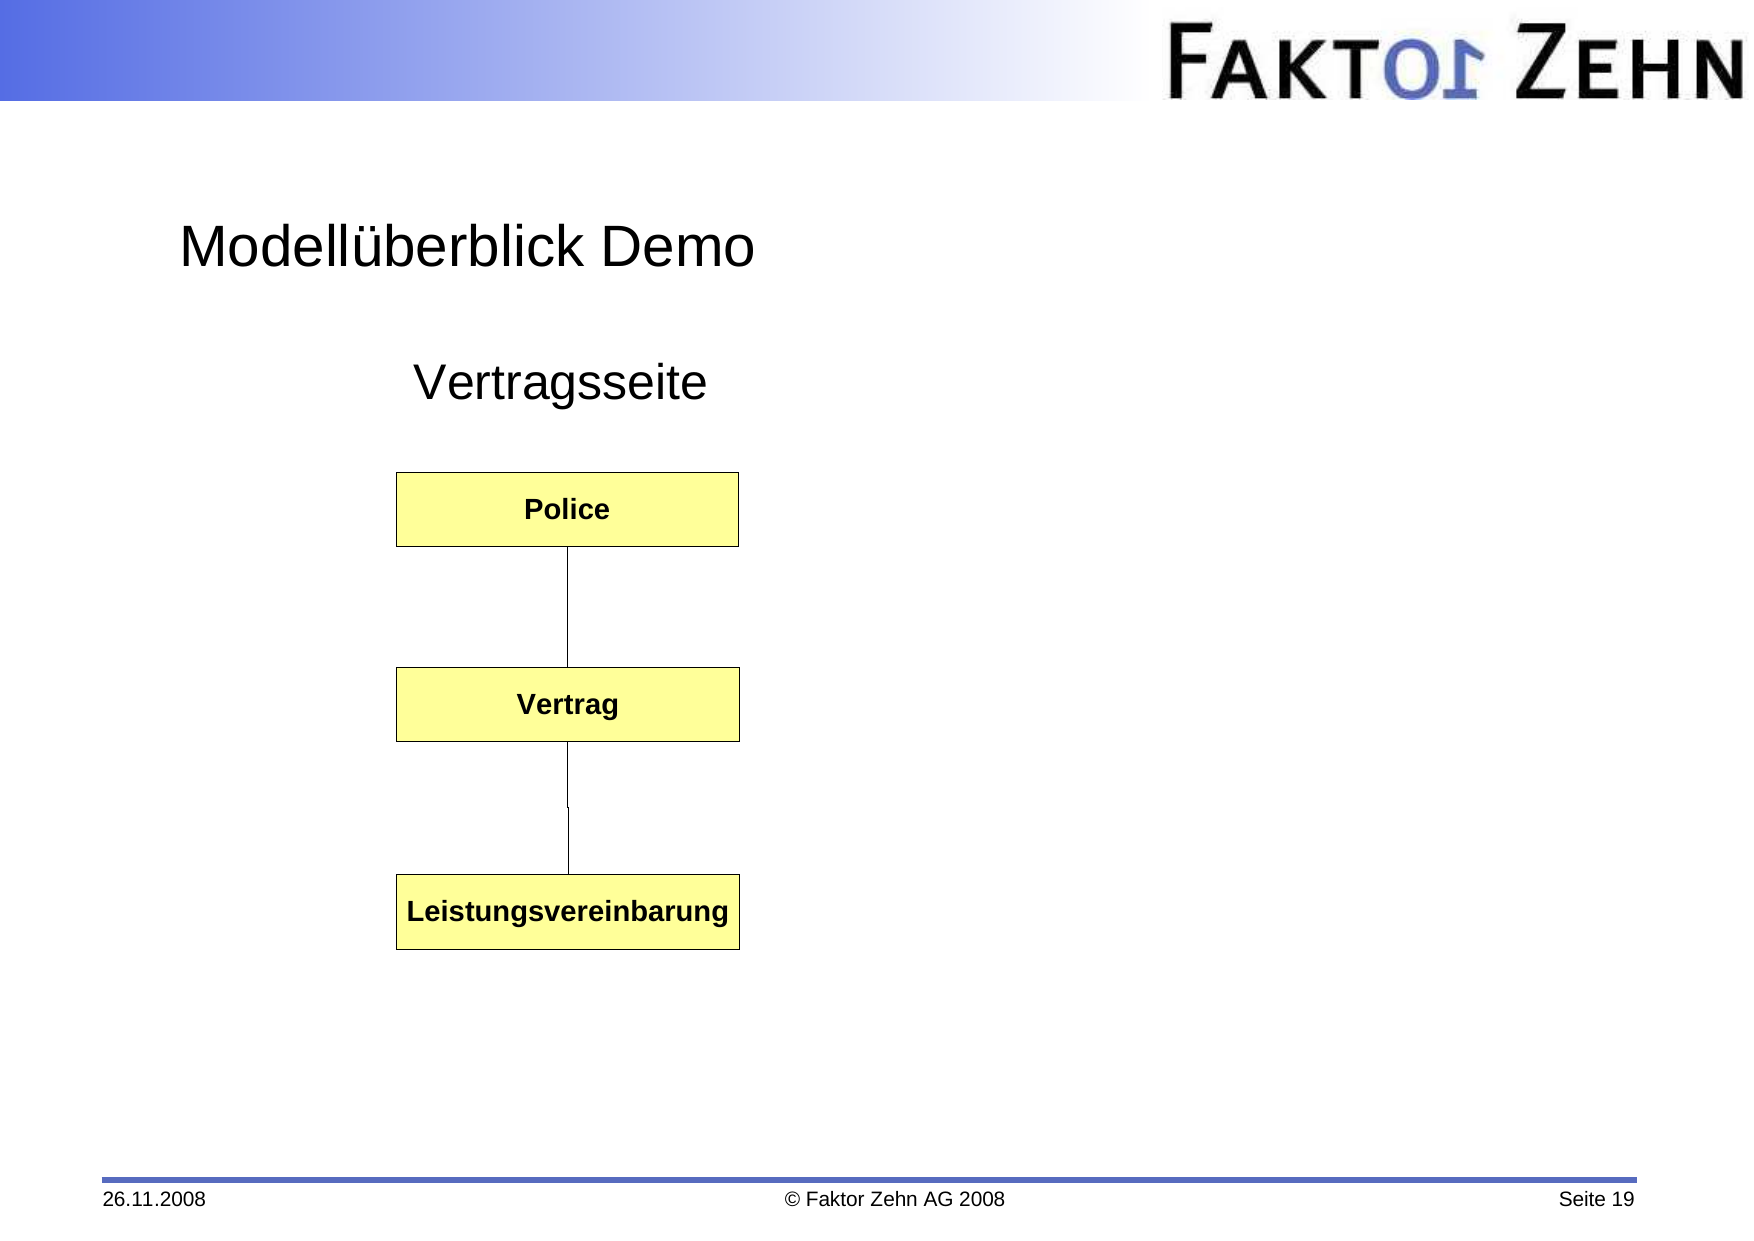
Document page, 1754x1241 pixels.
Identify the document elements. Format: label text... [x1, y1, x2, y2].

text_box Vertrag [396, 667, 740, 742]
title Modellüberblick Demo [179, 142, 1576, 349]
text_box Police [396, 472, 739, 547]
text_box Vertragsseite [354, 354, 768, 411]
picture [1162, 7, 1752, 100]
text_box Leistungsvereinbarung [396, 874, 740, 950]
